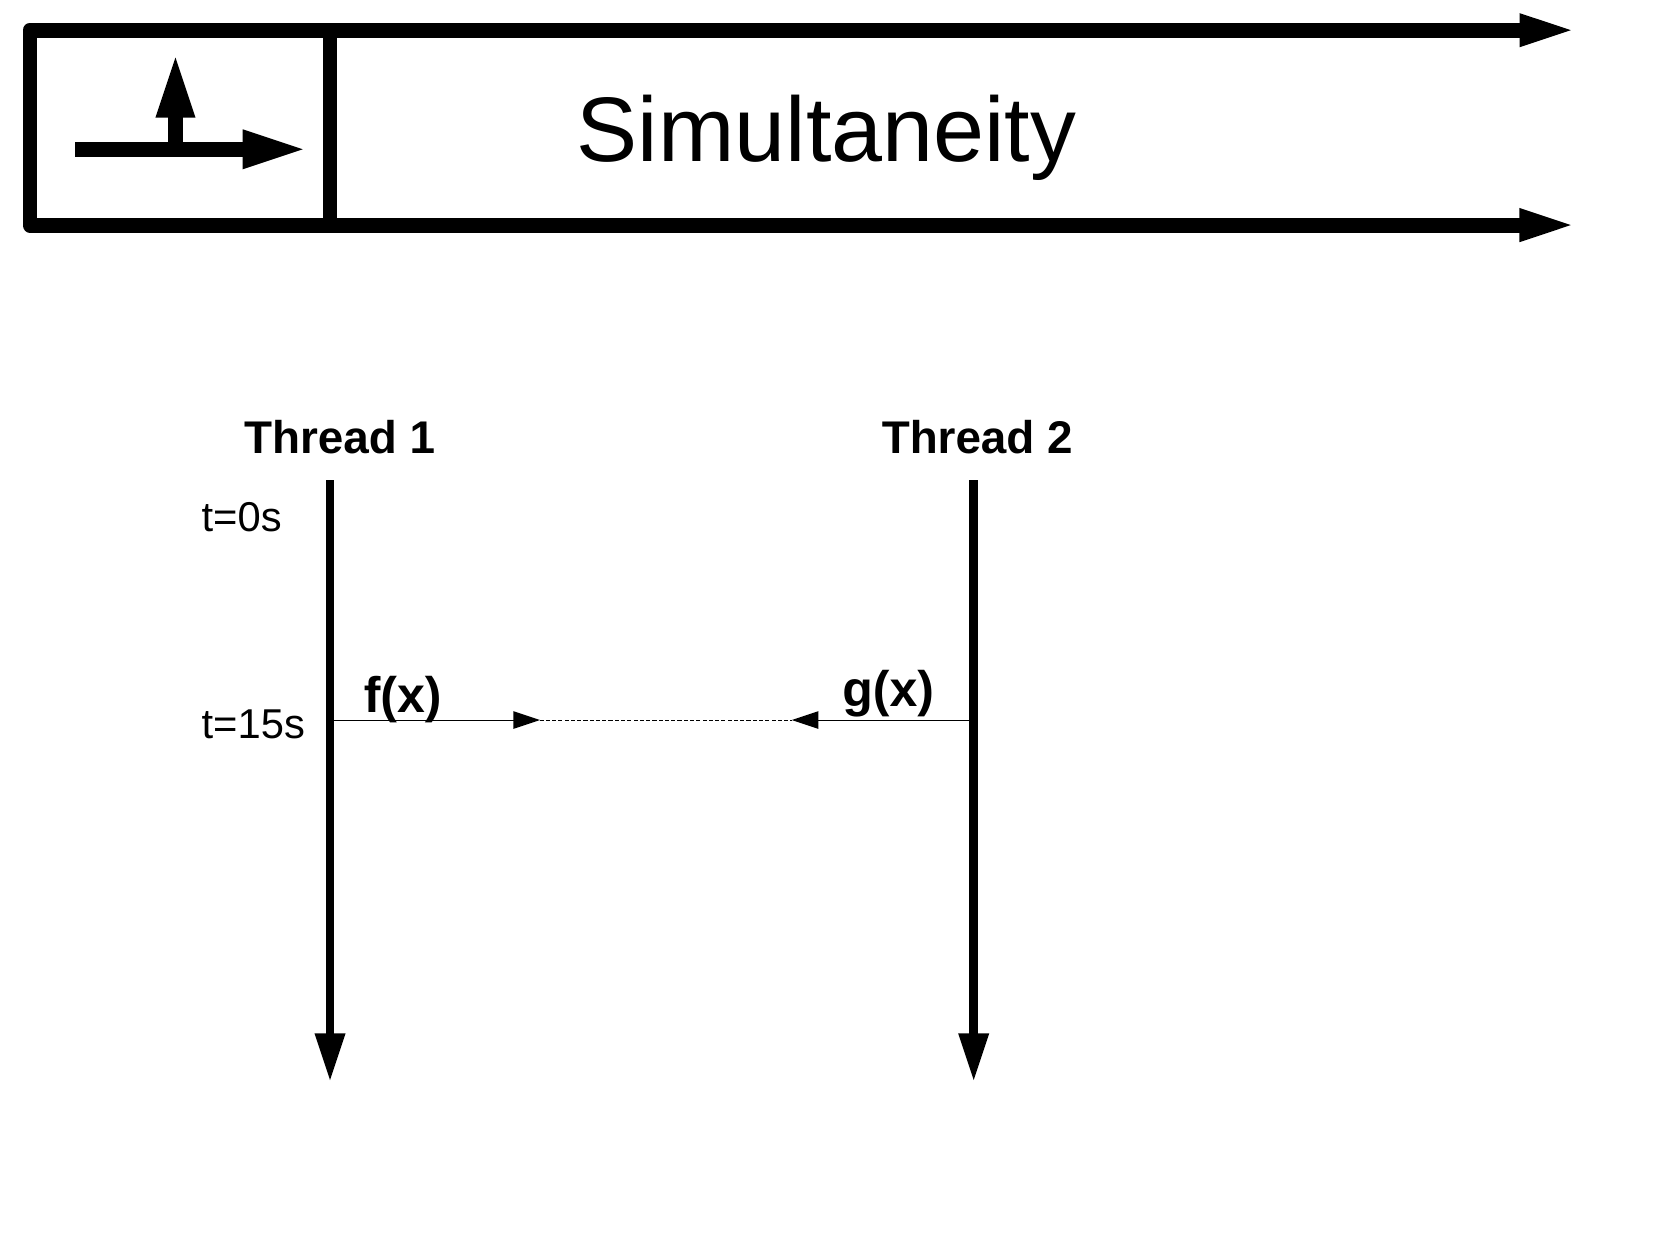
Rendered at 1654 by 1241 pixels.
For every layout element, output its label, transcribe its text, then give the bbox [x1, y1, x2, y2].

title Simultaneity [337, 31, 1571, 224]
text_box Thread 1 [229, 405, 451, 473]
text_box t=0s [186, 486, 297, 549]
title Simultaneity [82, 38, 323, 218]
text_box t=15s [186, 693, 321, 755]
text_box Thread 2 [867, 405, 1088, 473]
text_box f(x) [349, 660, 457, 732]
text_box g(x) [827, 654, 950, 726]
